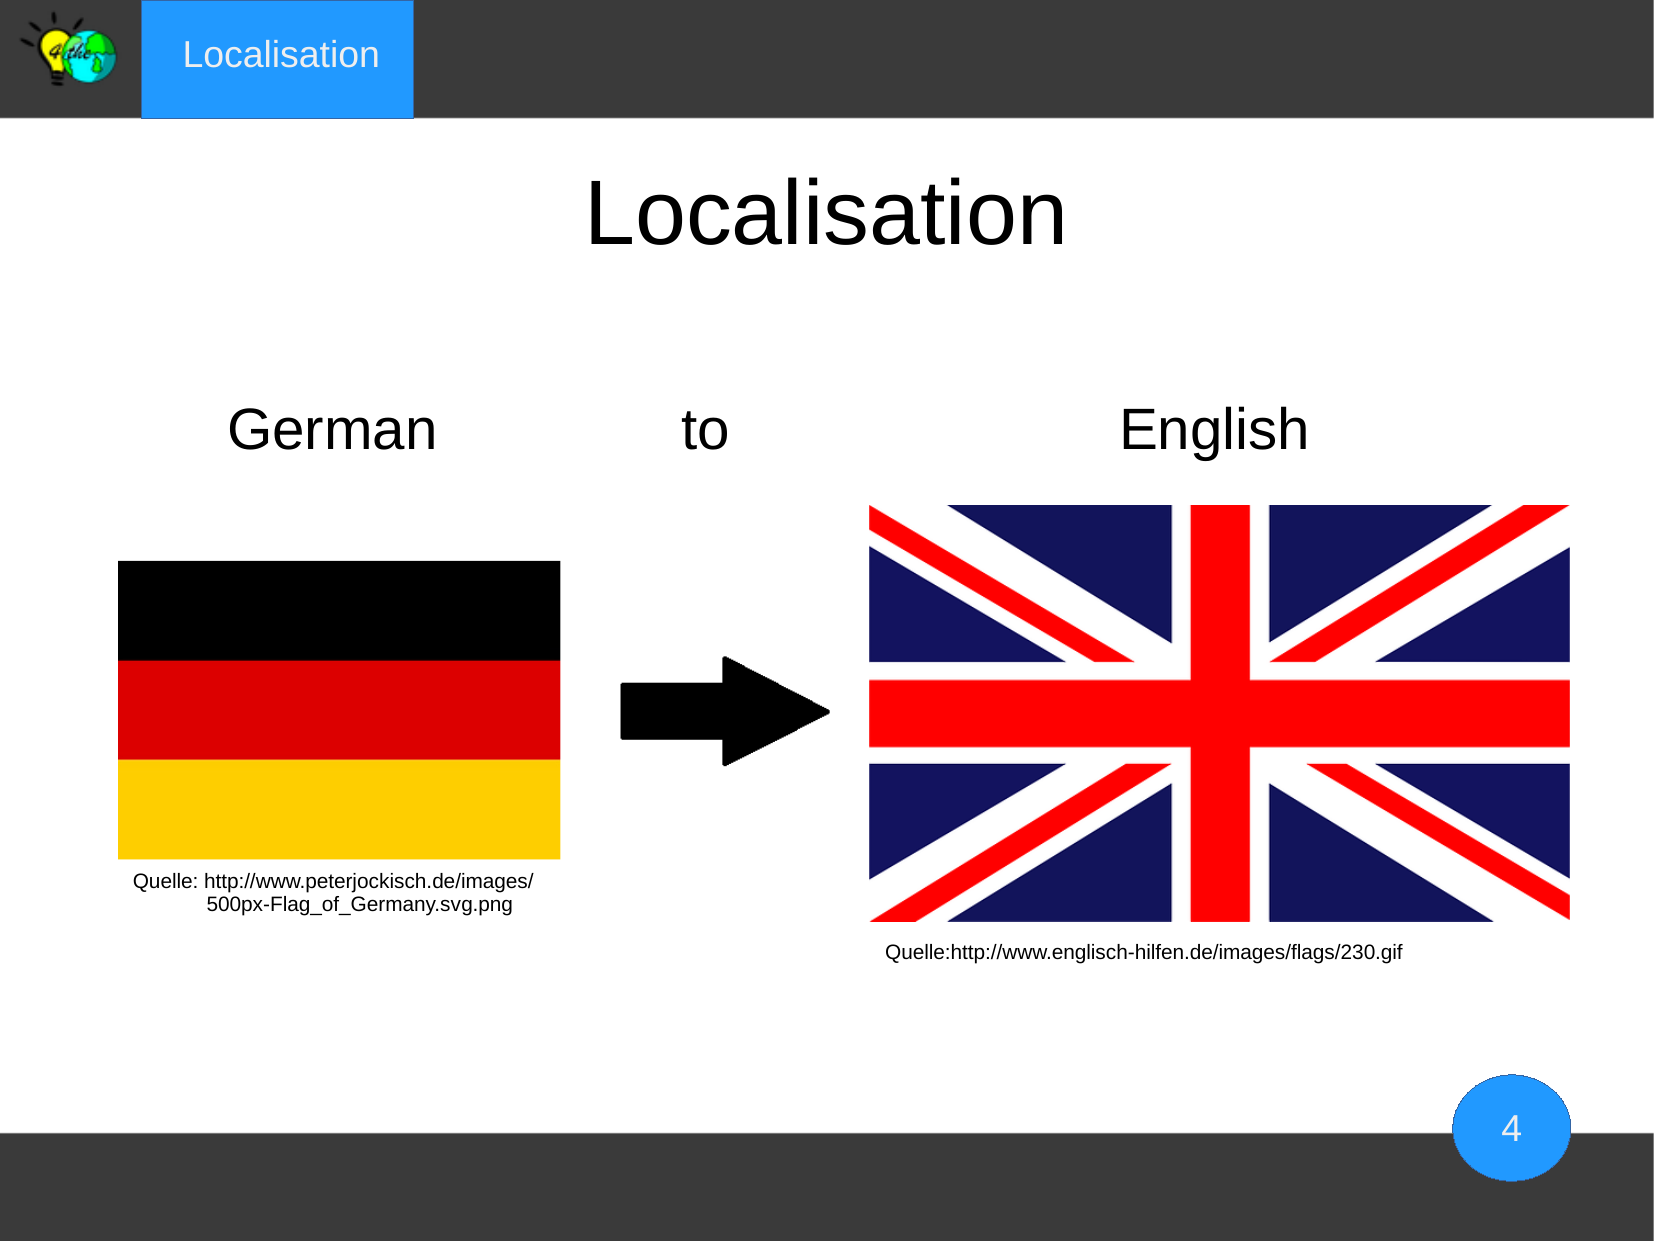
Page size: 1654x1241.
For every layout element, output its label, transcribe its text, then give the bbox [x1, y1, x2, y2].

text_box German to English [212, 389, 1371, 535]
text_box Quelle: http://www.peterjockisch.de/images/ 500px-Flag_of_Germany.svg.png [118, 862, 615, 947]
text_box [141, 0, 414, 119]
title Localisation [82, 129, 1571, 296]
text_box Localisation [167, 25, 395, 83]
text_box Quelle:http://www.englisch-hilfen.de/images/flags/230.gif [870, 933, 1583, 995]
picture [0, 0, 1654, 1241]
